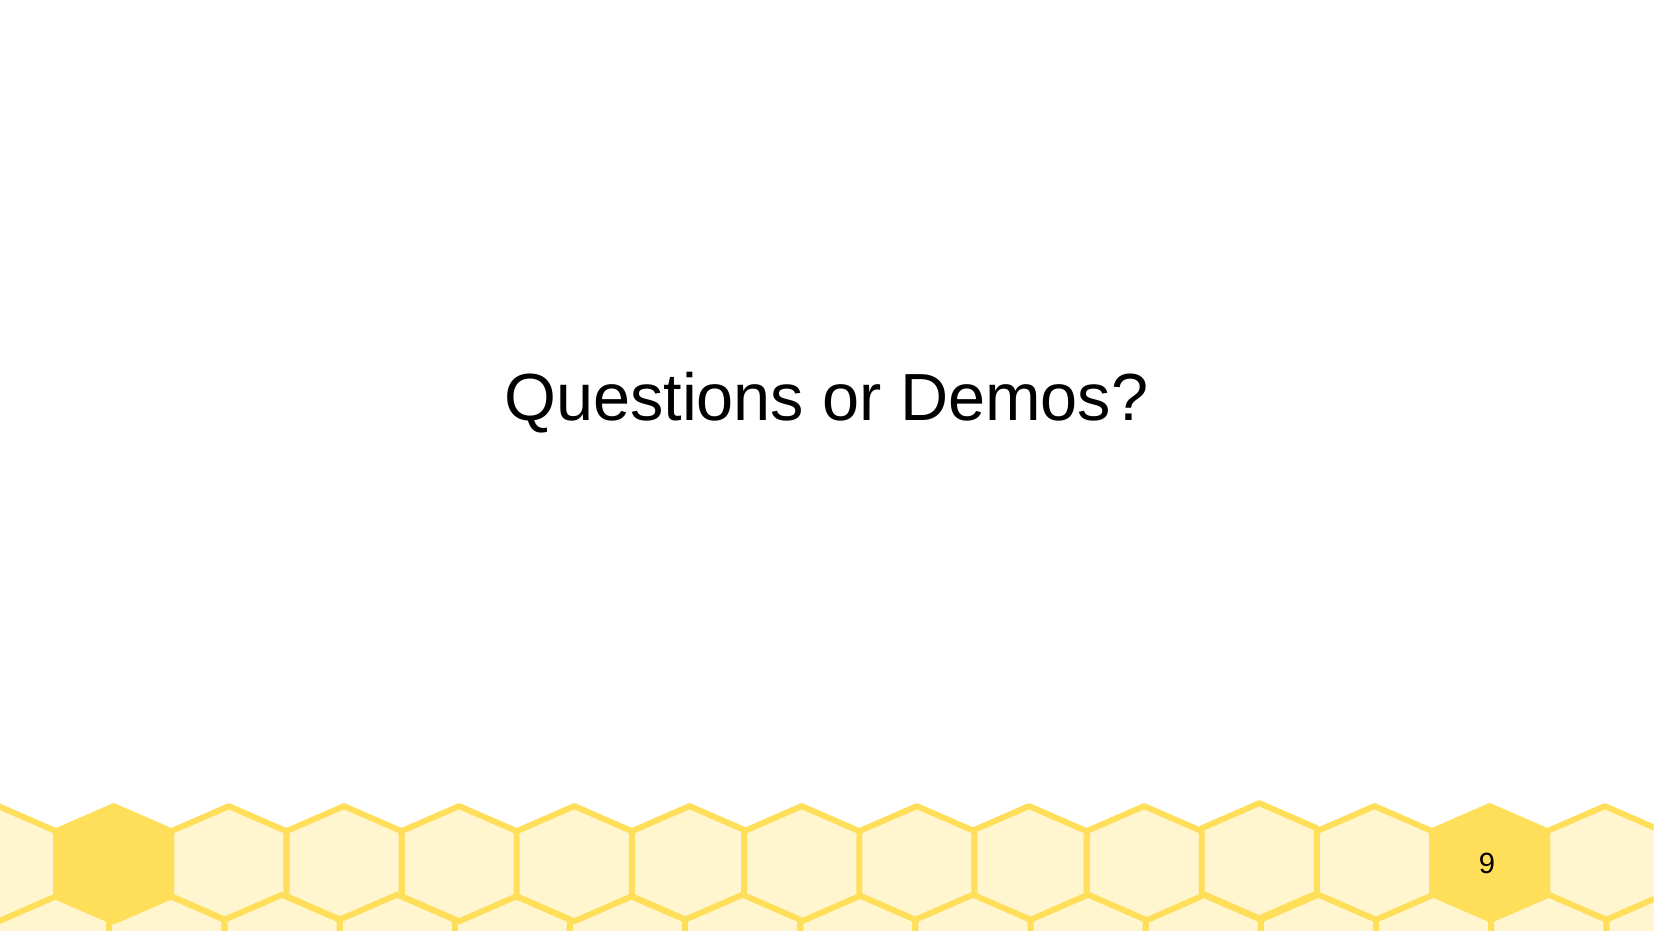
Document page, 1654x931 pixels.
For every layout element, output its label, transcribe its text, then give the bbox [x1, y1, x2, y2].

subtitle Questions or Demos? [82, 37, 1571, 758]
